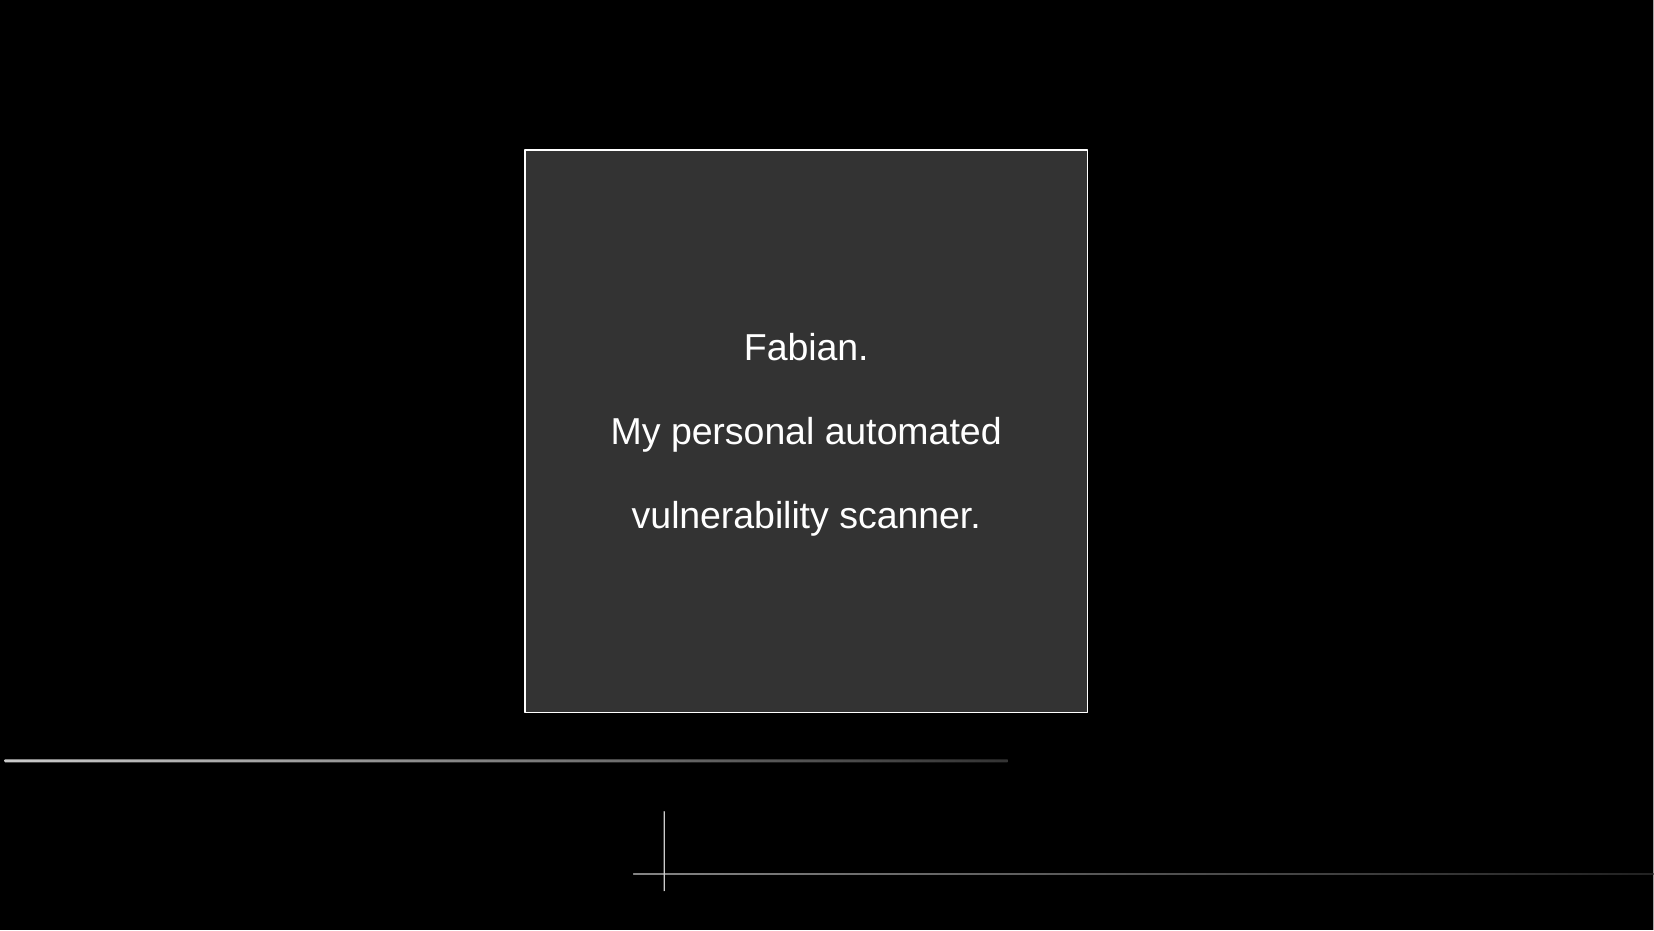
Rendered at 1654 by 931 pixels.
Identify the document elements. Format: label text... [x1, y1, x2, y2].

text_box Fabian. My personal automated vulnerability scanner. [524, 149, 1088, 713]
